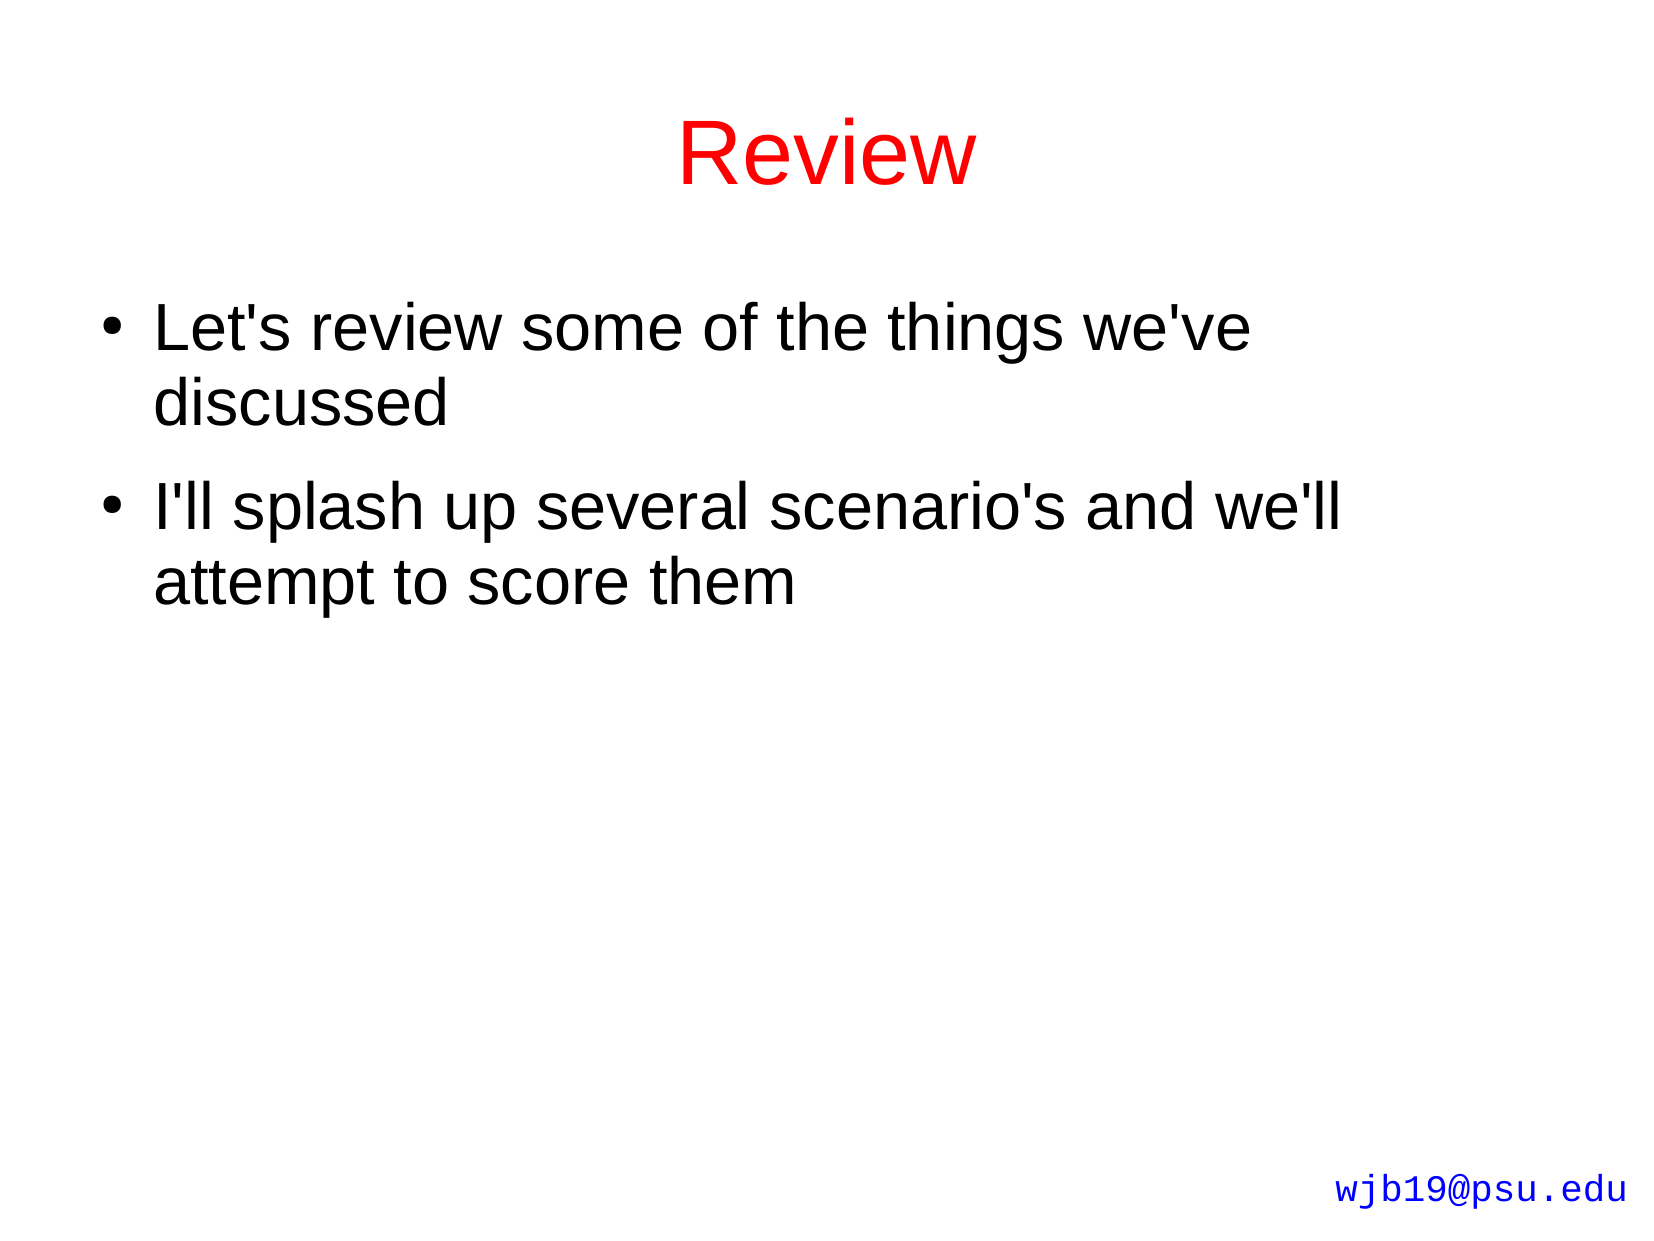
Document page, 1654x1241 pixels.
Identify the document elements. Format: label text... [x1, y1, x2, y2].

list Let's review some of the things we've discussed I'll splash up several scenario's and we'll attempt to score them [82, 290, 1538, 1010]
title Review [82, 49, 1571, 257]
text_box wjb19@psu.edu [1320, 1162, 1643, 1220]
